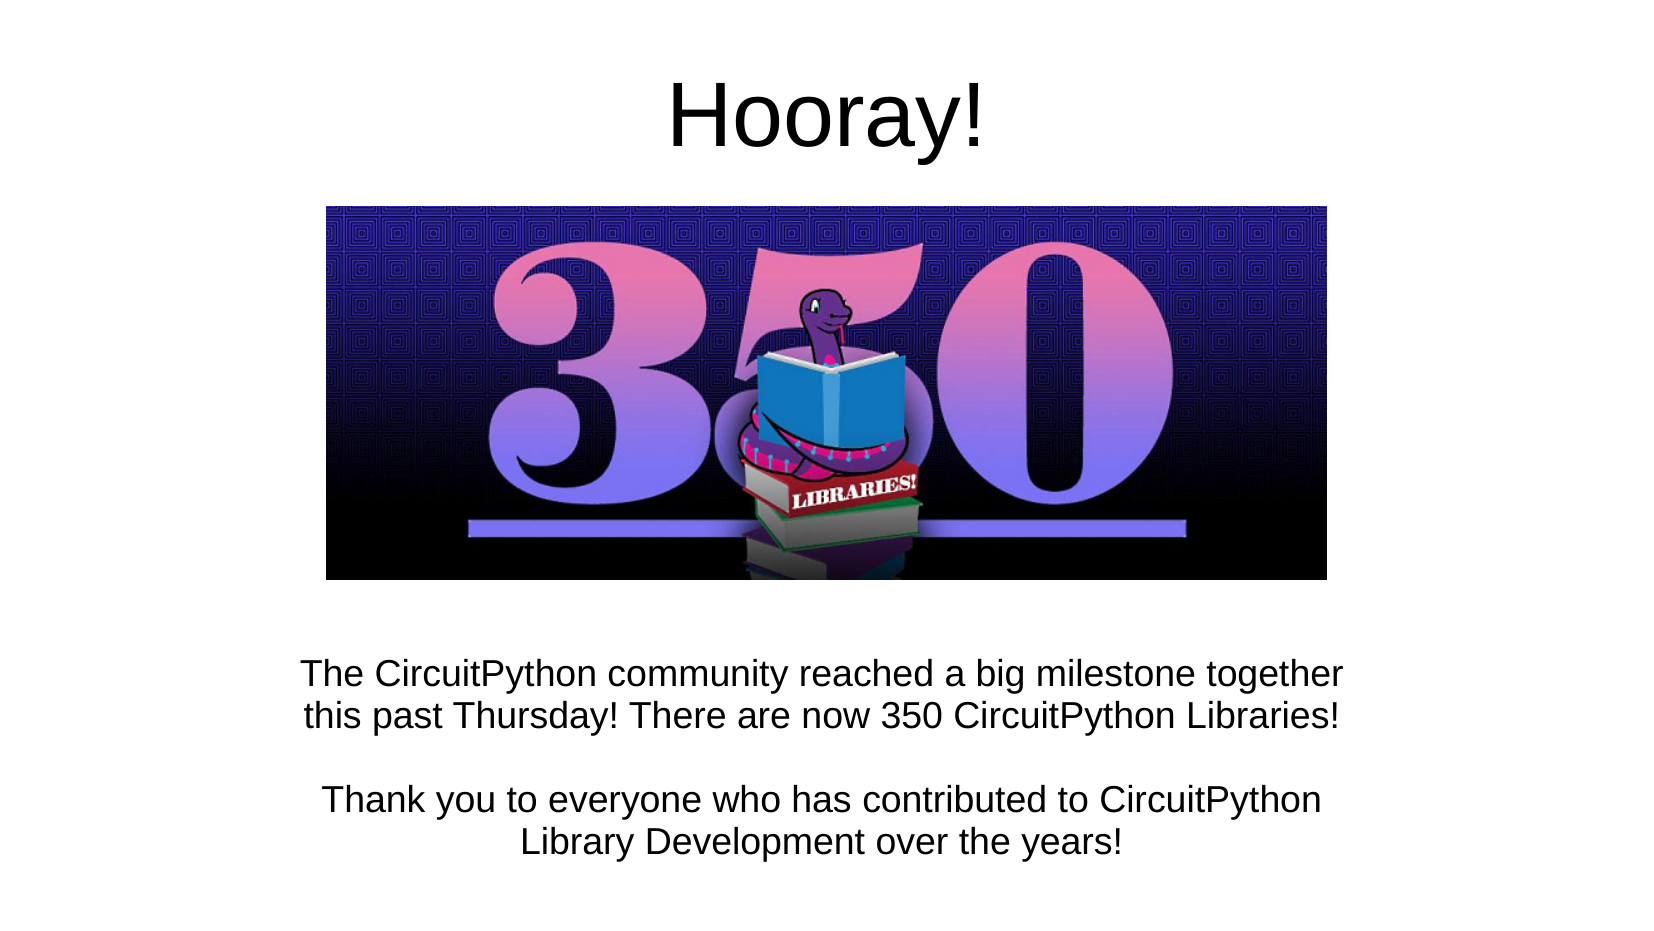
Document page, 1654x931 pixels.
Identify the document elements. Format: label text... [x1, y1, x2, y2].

title Hooray! [82, 37, 1571, 193]
picture [326, 206, 1327, 580]
text_box The CircuitPython community reached a big milestone together this past Thursday! There are now 350 CircuitPython Libraries! Thank you to everyone who has contributed to CircuitPython Library Development over the years! [285, 645, 1381, 870]
